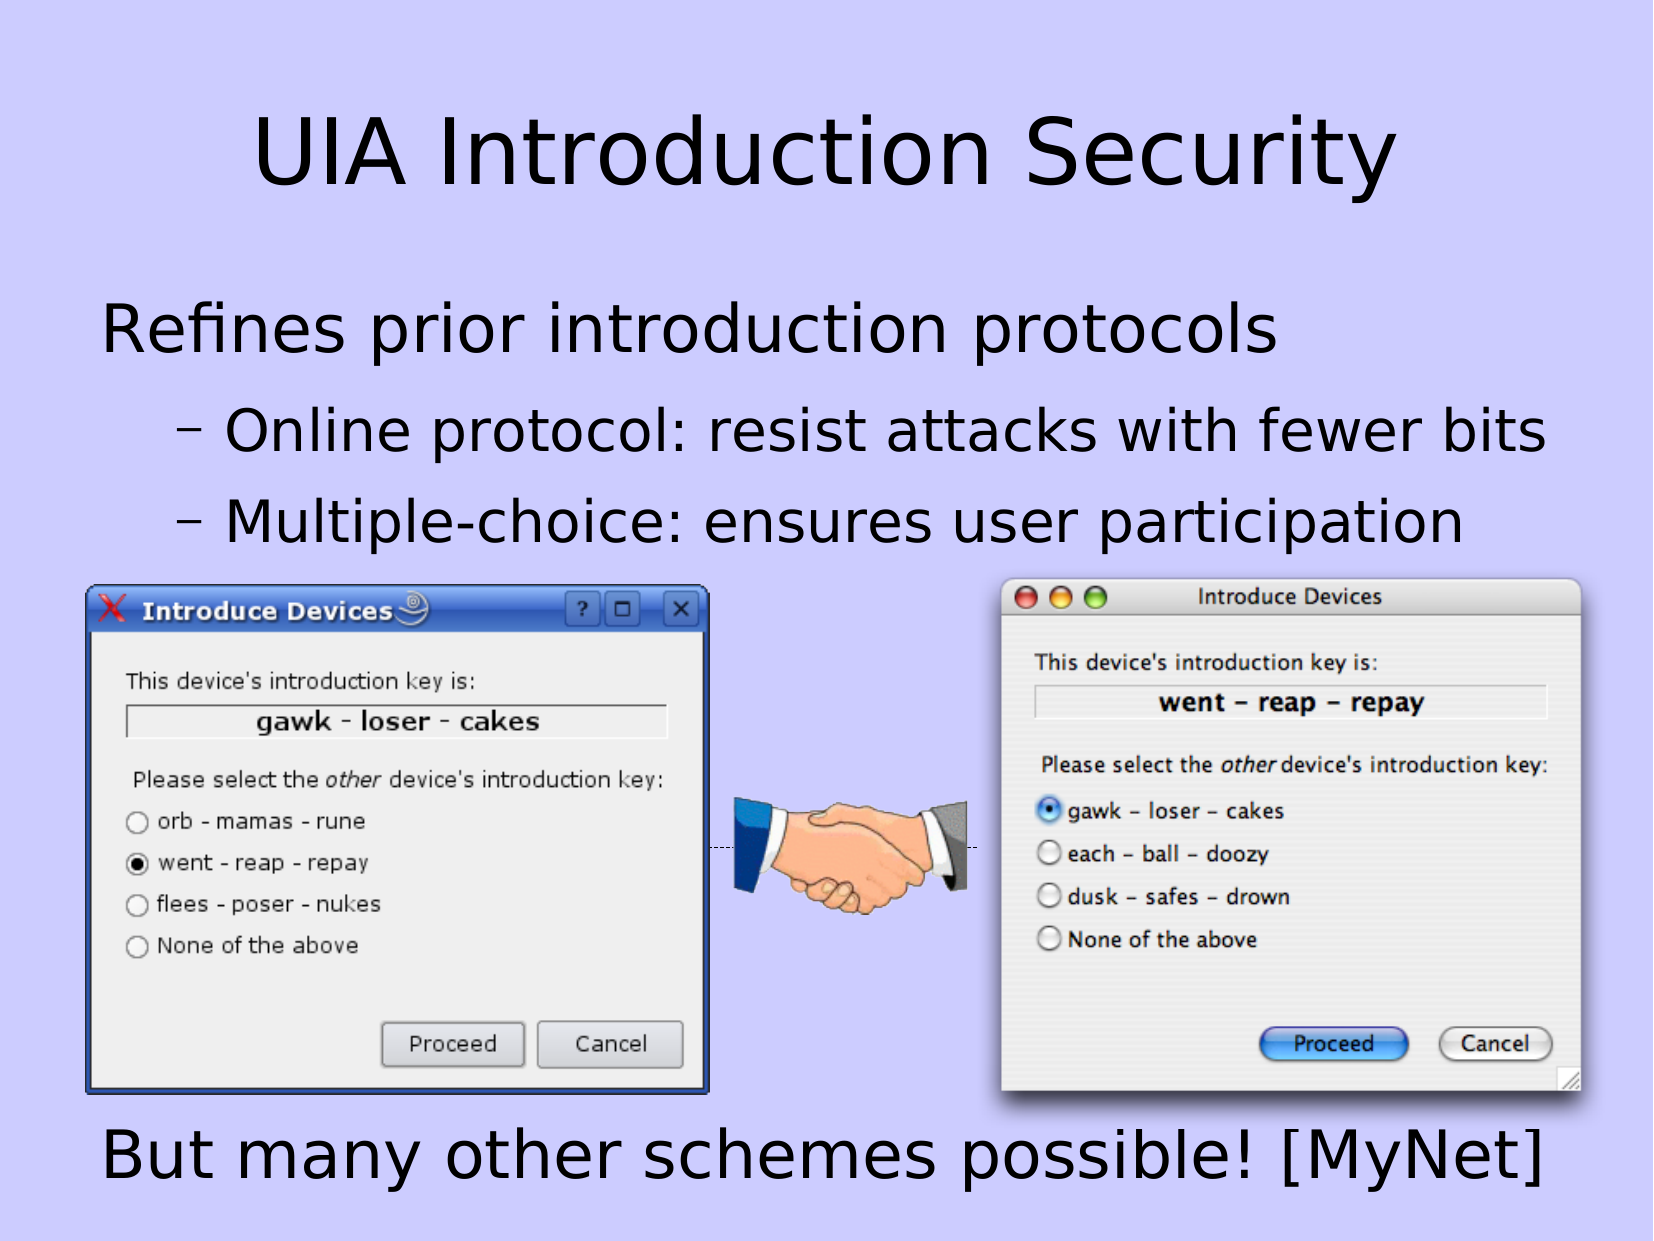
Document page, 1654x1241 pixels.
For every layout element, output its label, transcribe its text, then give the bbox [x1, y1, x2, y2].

picture [85, 584, 710, 1096]
title UIA Introduction Security [82, 49, 1571, 257]
list Refines prior introduction protocols Online protocol: resist attacks with fewer bits Multiple-choice: ensures user participation But many other schemes possible! [MyNet] [82, 290, 1571, 1195]
picture [977, 568, 1606, 1129]
